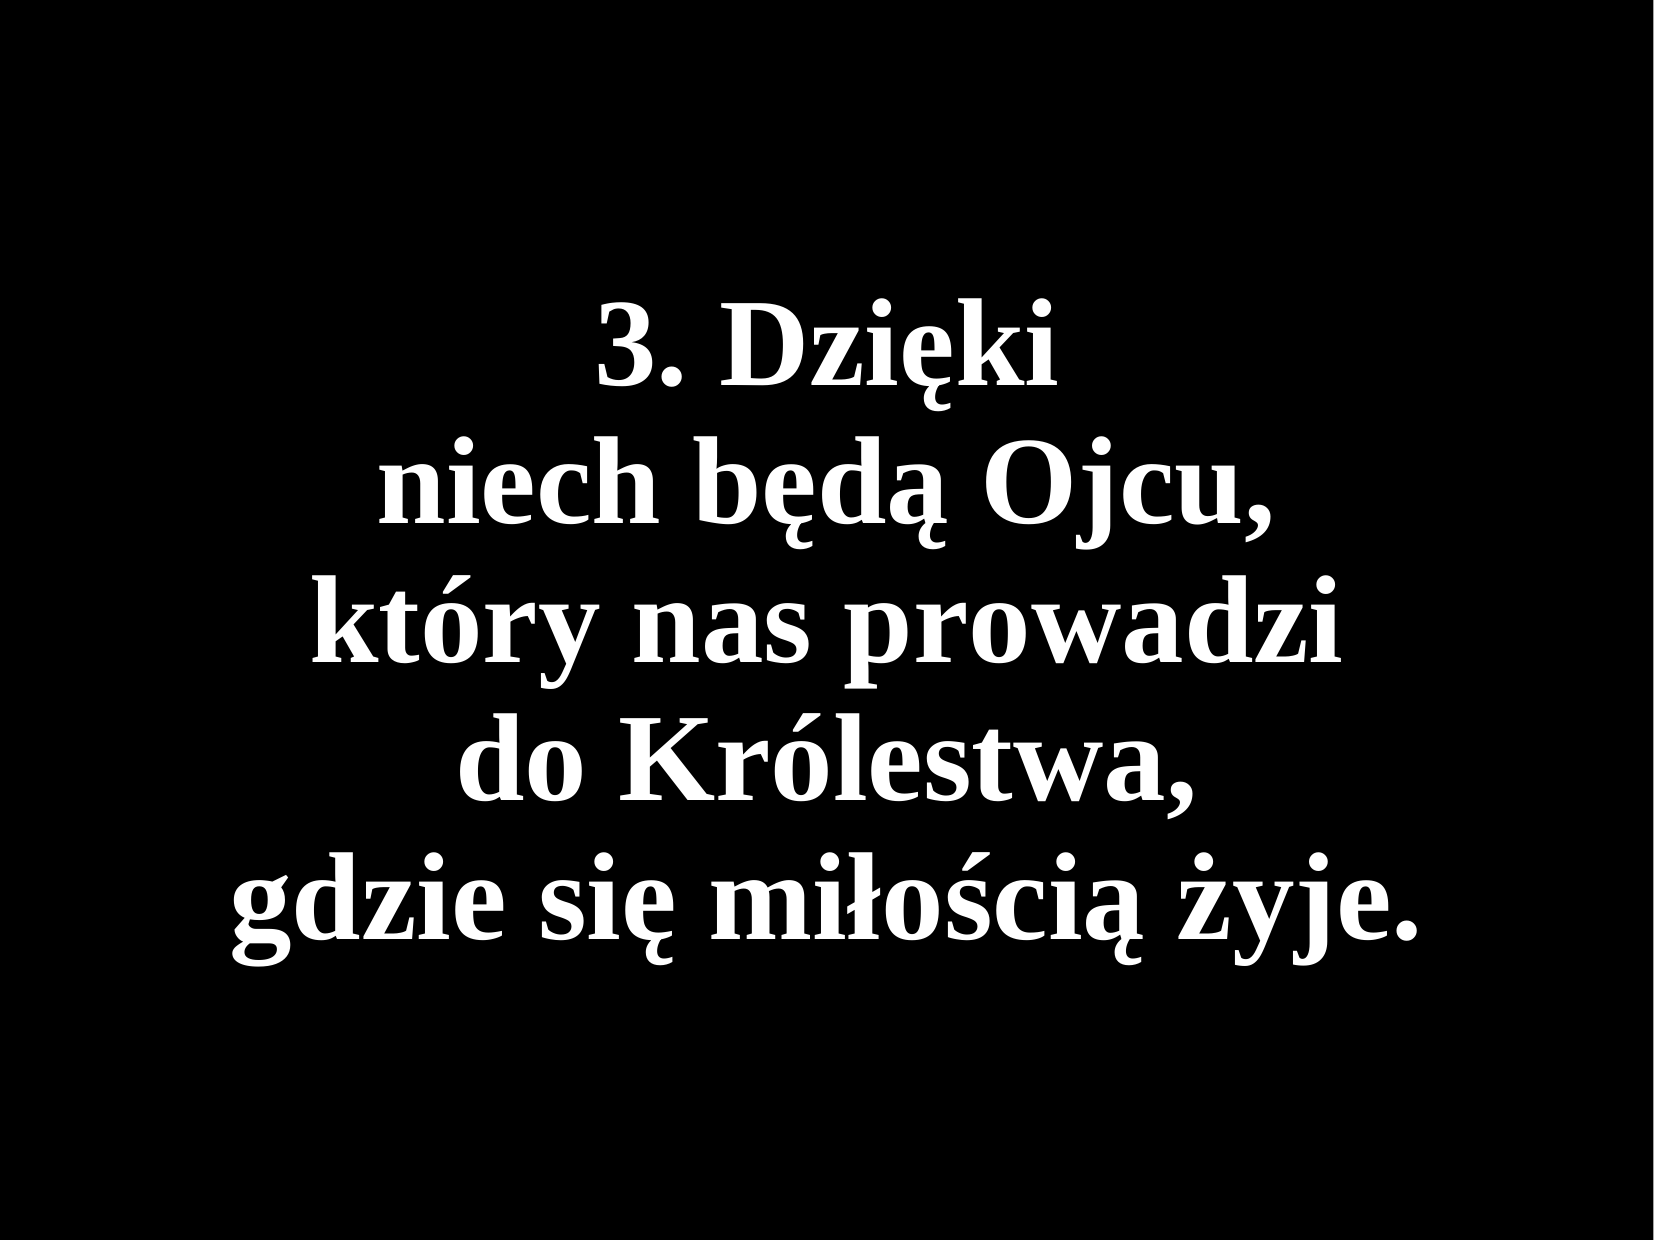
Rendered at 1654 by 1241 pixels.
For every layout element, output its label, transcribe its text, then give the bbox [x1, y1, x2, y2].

title 3. Dzięki niech będą Ojcu, który nas prowadzi do Królestwa, gdzie się miłością żyje. [0, 0, 1654, 1241]
